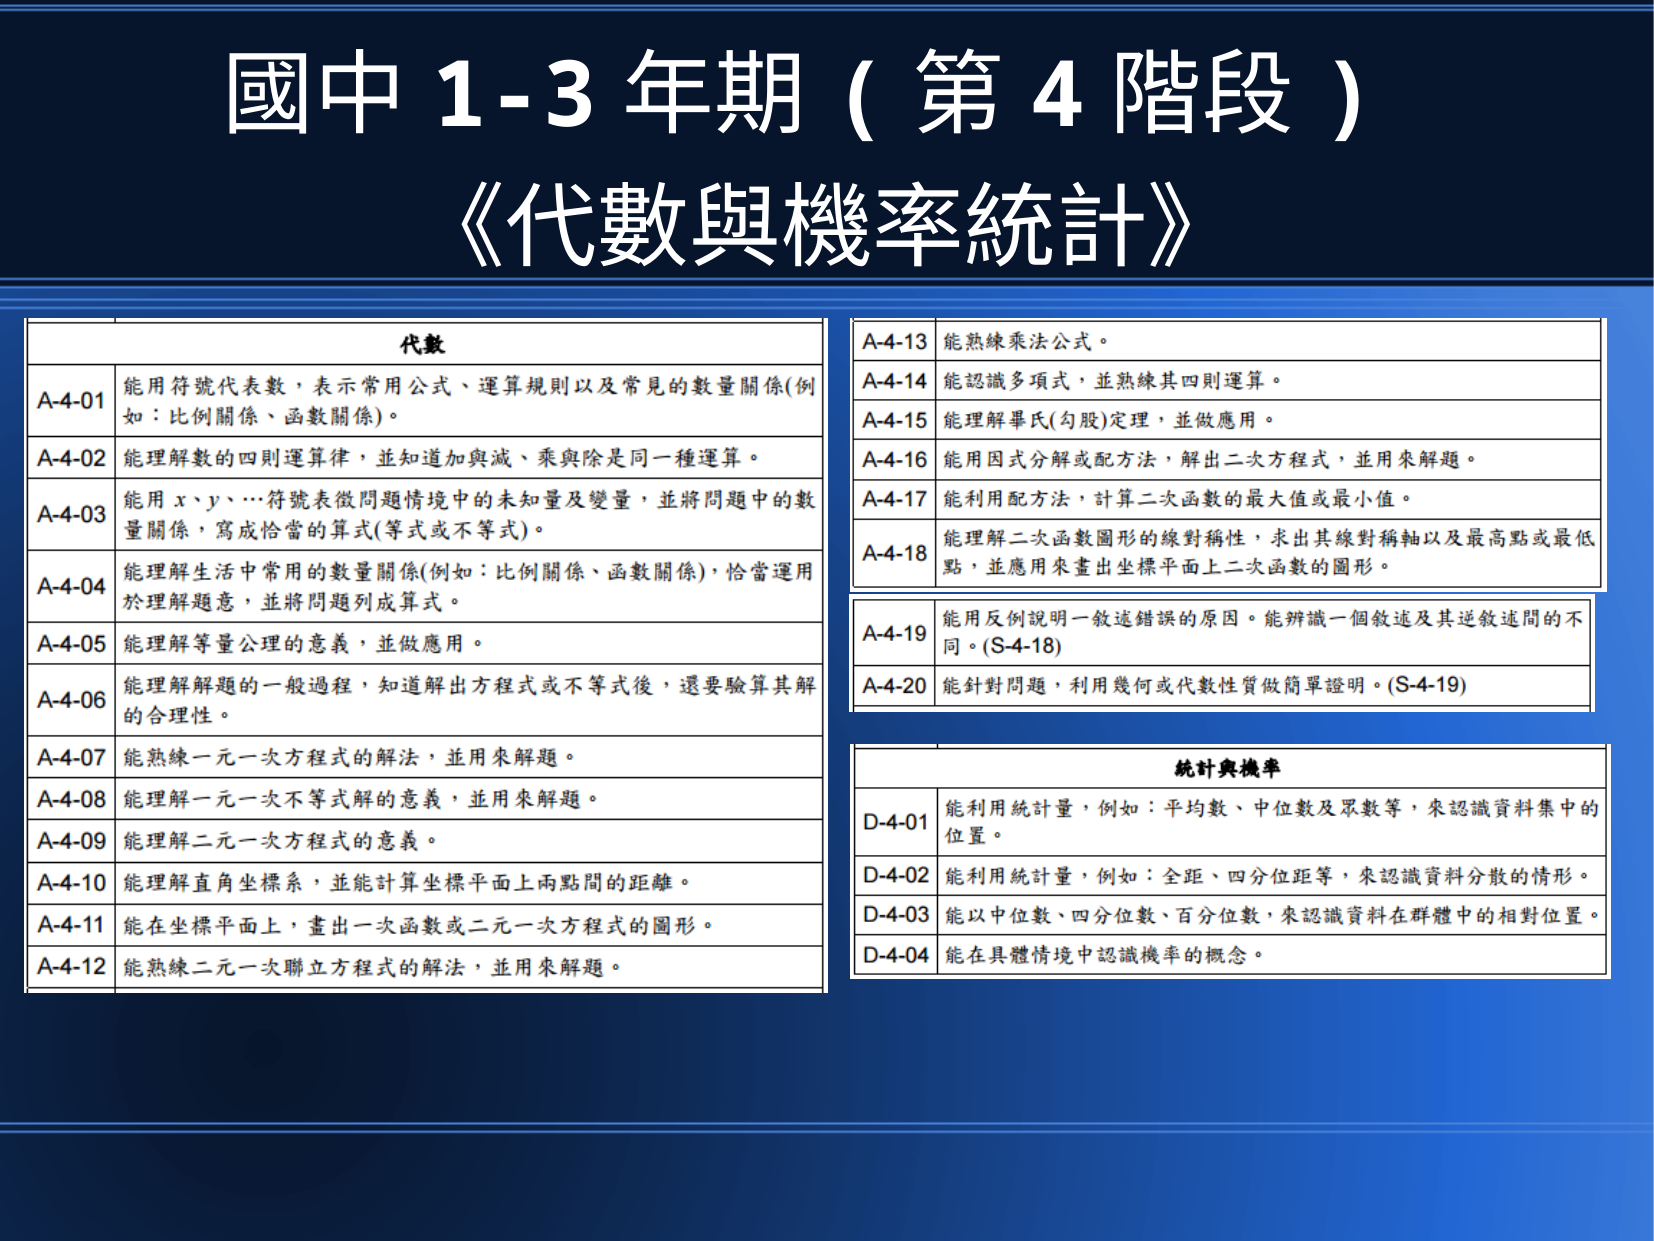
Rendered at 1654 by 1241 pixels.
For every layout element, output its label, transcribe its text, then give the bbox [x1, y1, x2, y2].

title 國中1-3年期(第4階段) 《代數與機率統計》 [82, 42, 1571, 264]
picture [0, 0, 1654, 1241]
